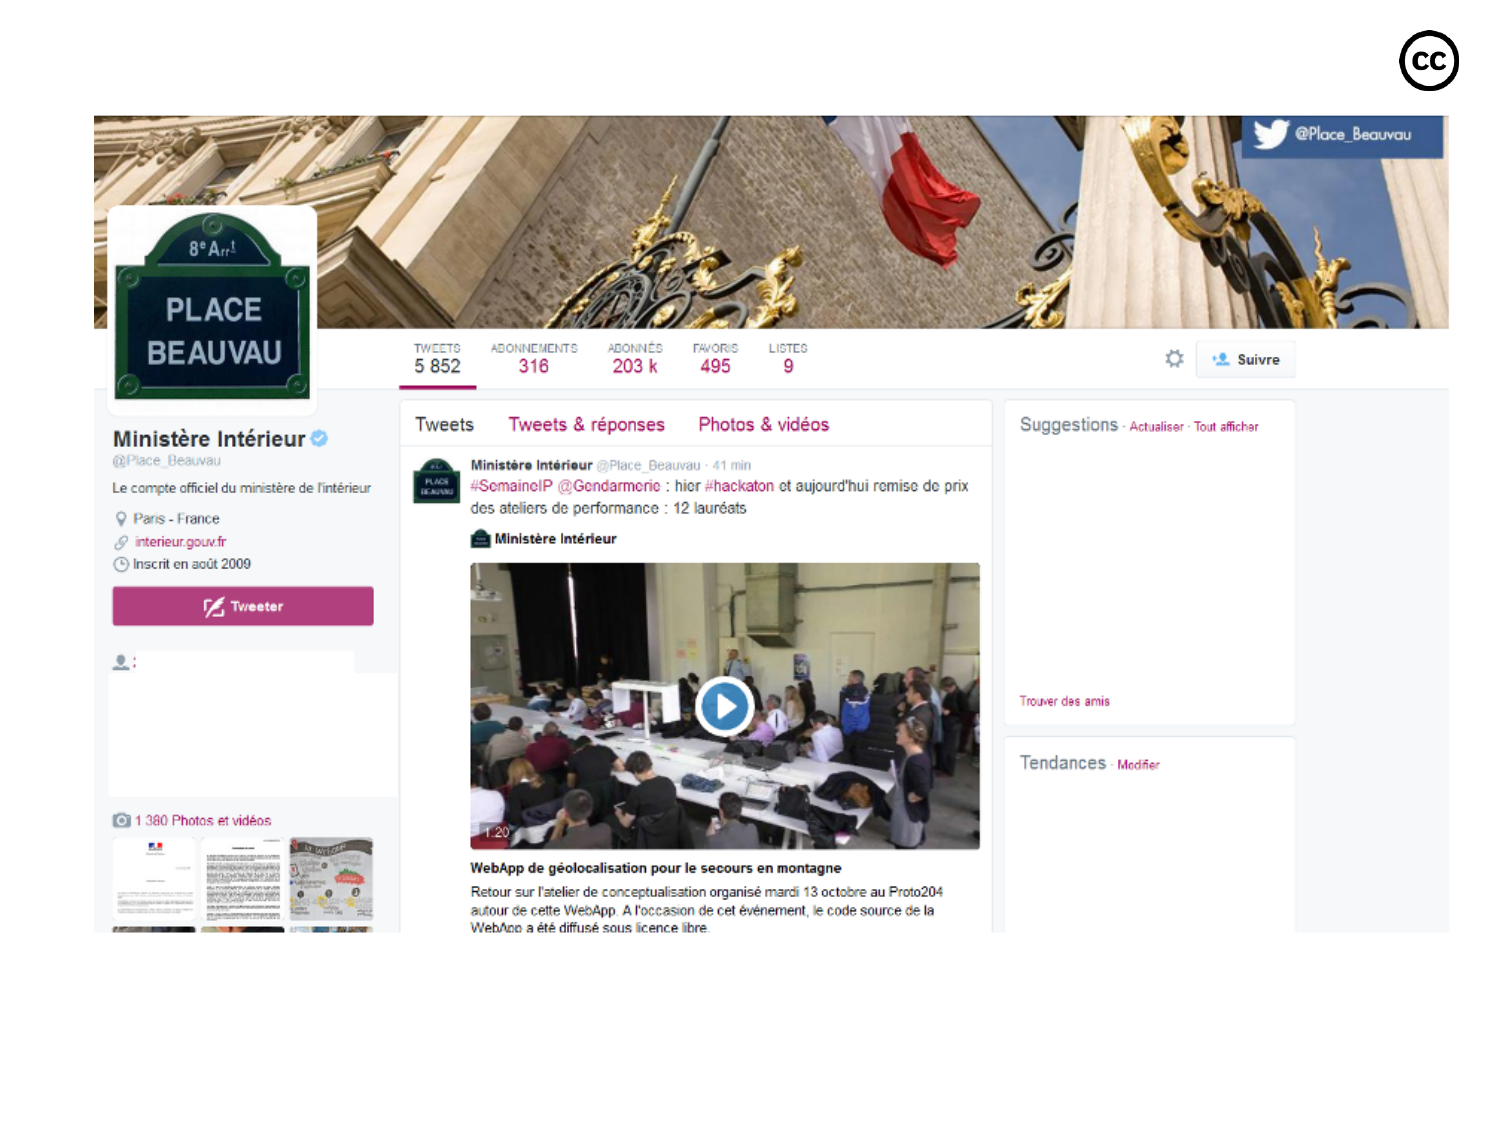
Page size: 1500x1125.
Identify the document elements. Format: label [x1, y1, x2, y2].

picture [1399, 30, 1459, 91]
picture [94, 113, 1500, 1052]
